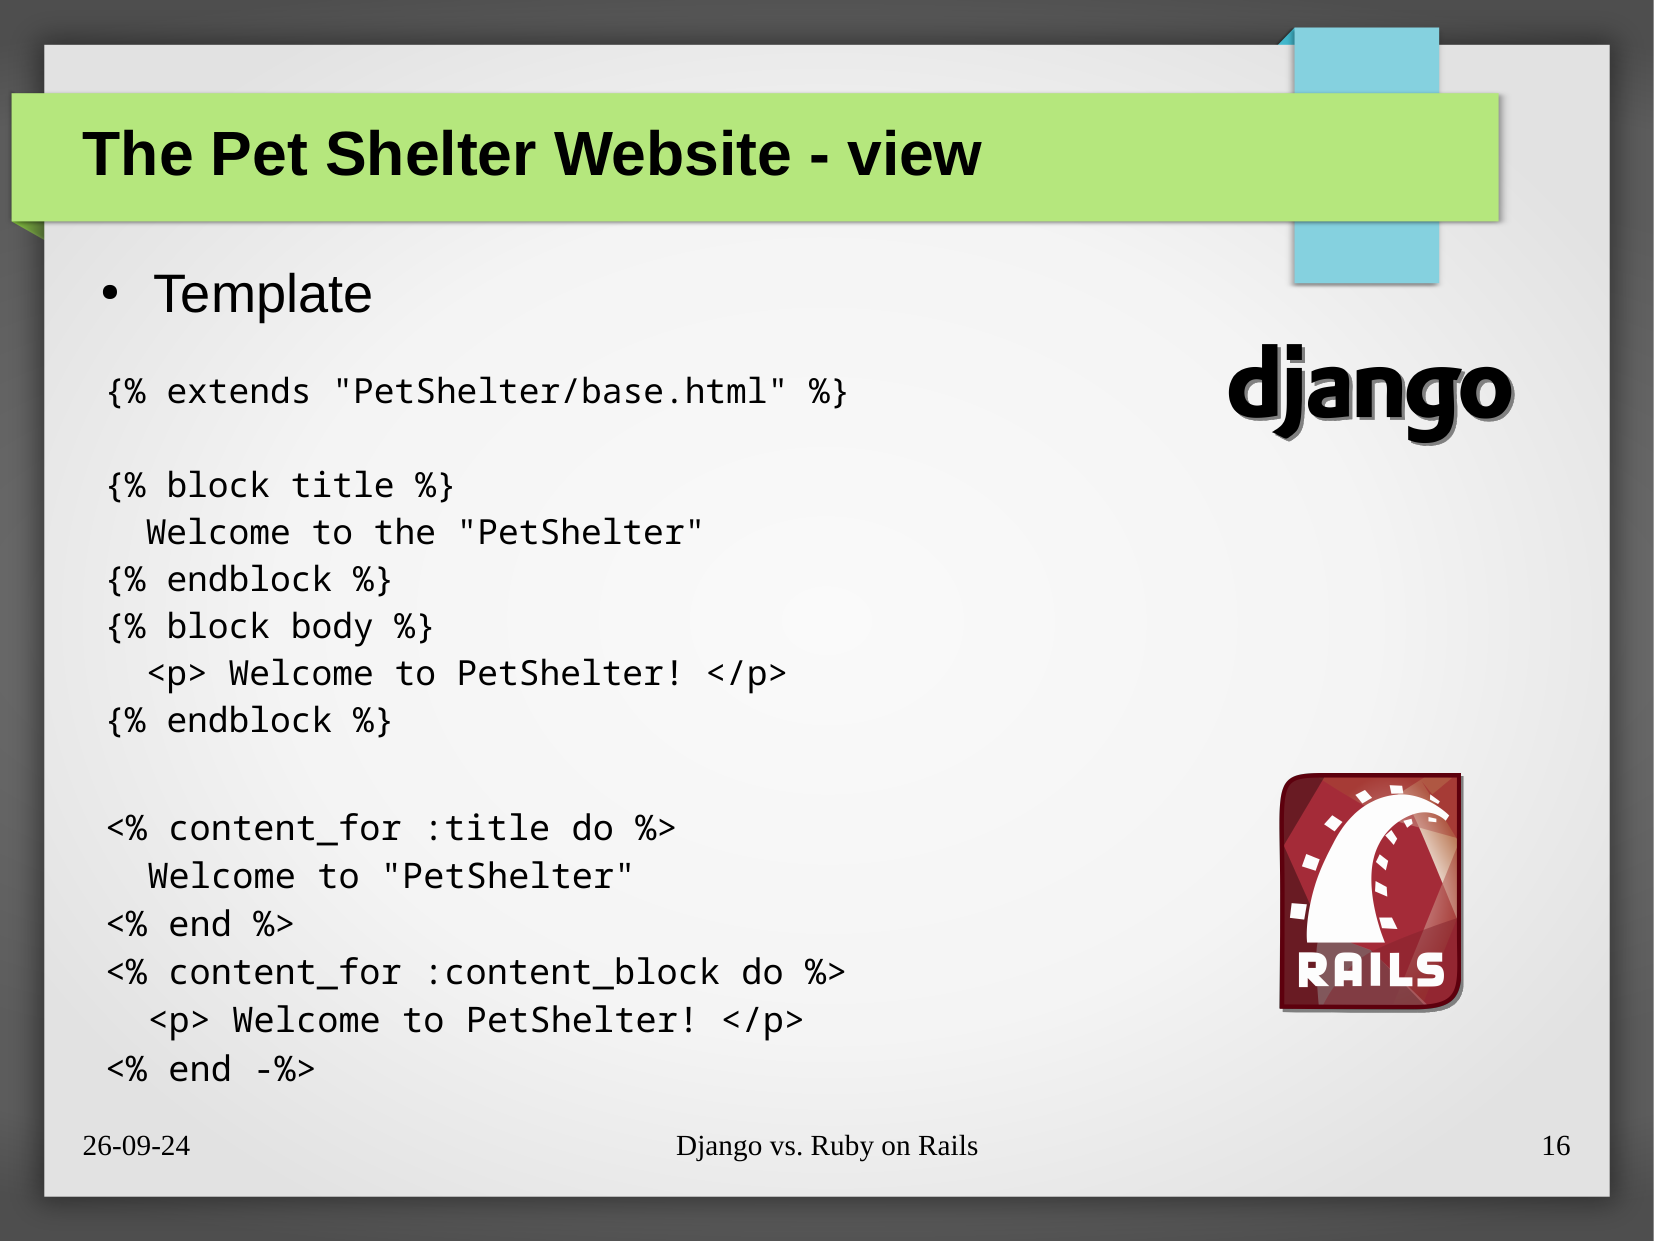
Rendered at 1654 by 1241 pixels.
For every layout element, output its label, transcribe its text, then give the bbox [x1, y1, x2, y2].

picture [0, 0, 1654, 1241]
title The Pet Shelter Website - view [82, 94, 1264, 213]
list <% content_for :title do %> Welcome to "PetShelter" <% end %> <% content_for :content_block do %> <p> Welcome to PetShelter! </p> <% end -%> [82, 773, 1571, 1093]
list {% extends "PetShelter/base.html" %} {% block title %} Welcome to the "PetShelter" {% endblock %} {% block body %} <p> Welcome to PetShelter! </p> {% endblock %} [82, 337, 1571, 745]
list Template [82, 263, 1571, 337]
